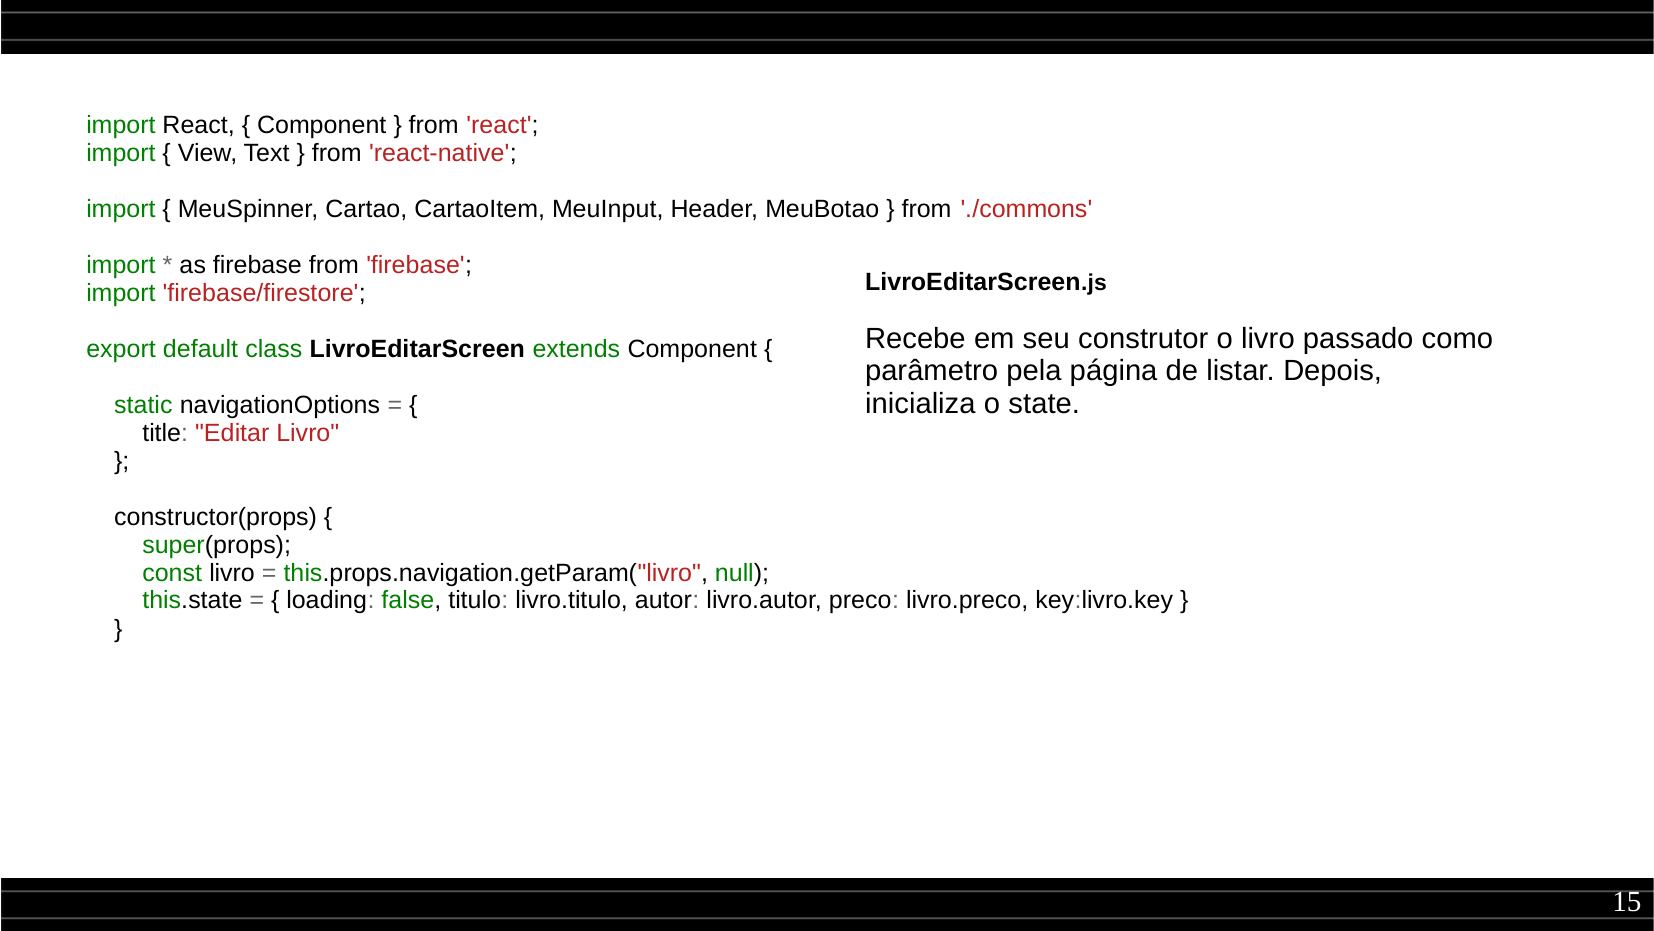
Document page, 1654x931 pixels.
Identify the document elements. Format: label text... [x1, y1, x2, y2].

picture [1, 0, 1654, 54]
text_box import React, { Component } from 'react'; import { View, Text } from 'react-native'; import { MeuSpinner, Cartao, CartaoItem, MeuInput, Header, MeuBotao } from './commons' import * as firebase from 'firebase'; import 'firebase/firestore'; export default class LivroEditarScreen extends Component { static navigationOptions = { title: "Editar Livro" }; constructor(props) { super(props); const livro = this.props.navigation.getParam("livro", null); this.state = { loading: false, titulo: livro.titulo, autor: livro.autor, preco: livro.preco, key:livro.key } } [71, 103, 1565, 706]
text_box LivroEditarScreen.js Recebe em seu construtor o livro passado como parâmetro pela página de listar. Depois, inicializa o state. [850, 260, 1514, 532]
picture [1, 878, 1654, 931]
